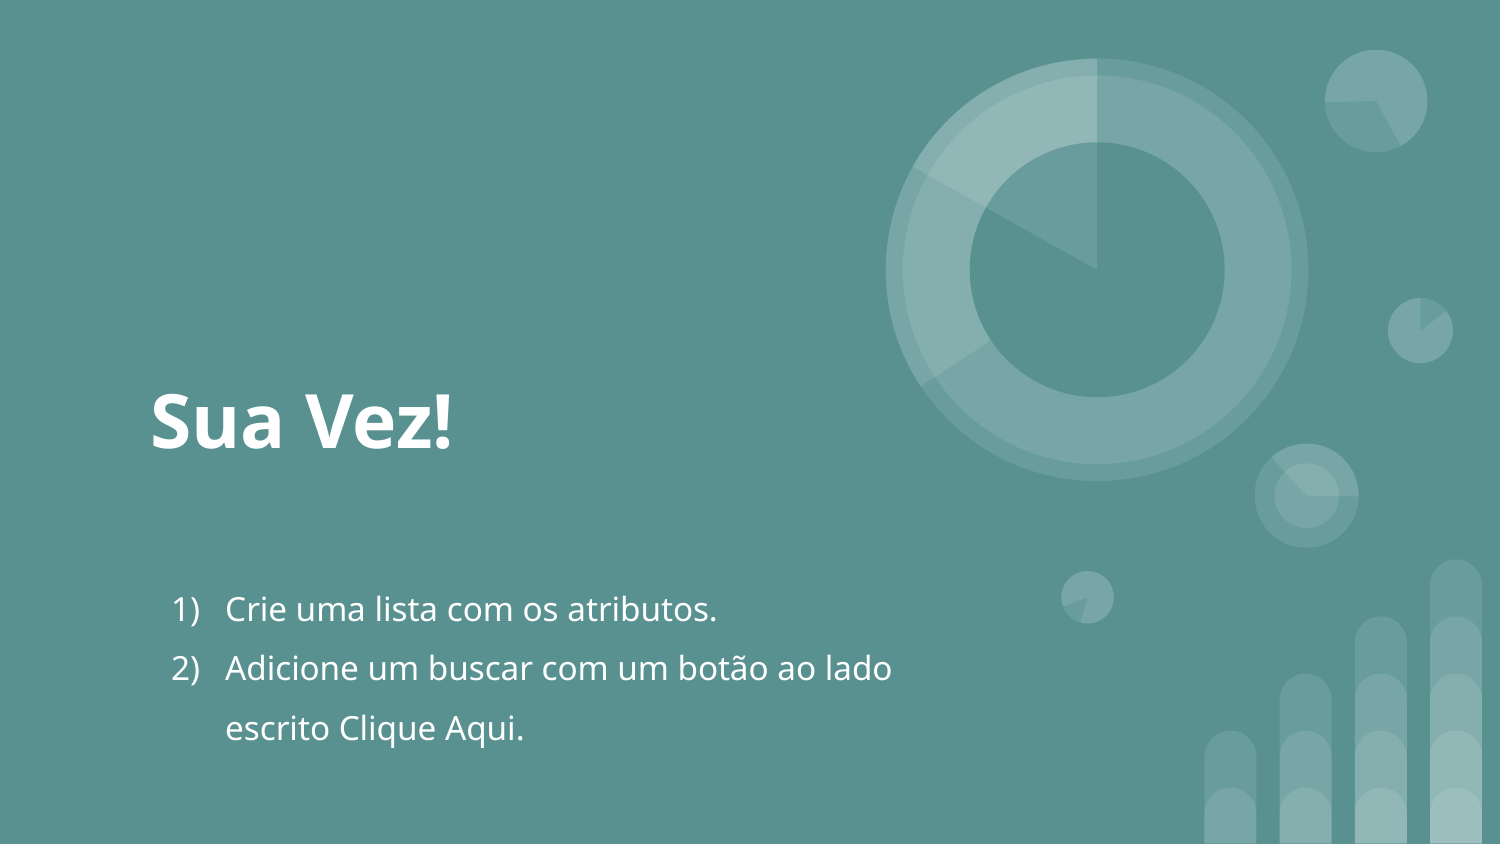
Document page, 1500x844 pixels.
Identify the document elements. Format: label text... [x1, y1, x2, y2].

subtitle Crie uma lista com os atributos. Adicione um buscar com um botão ao lado escrito Clique Aqui. [135, 552, 971, 814]
title Sua Vez! [135, 264, 834, 552]
